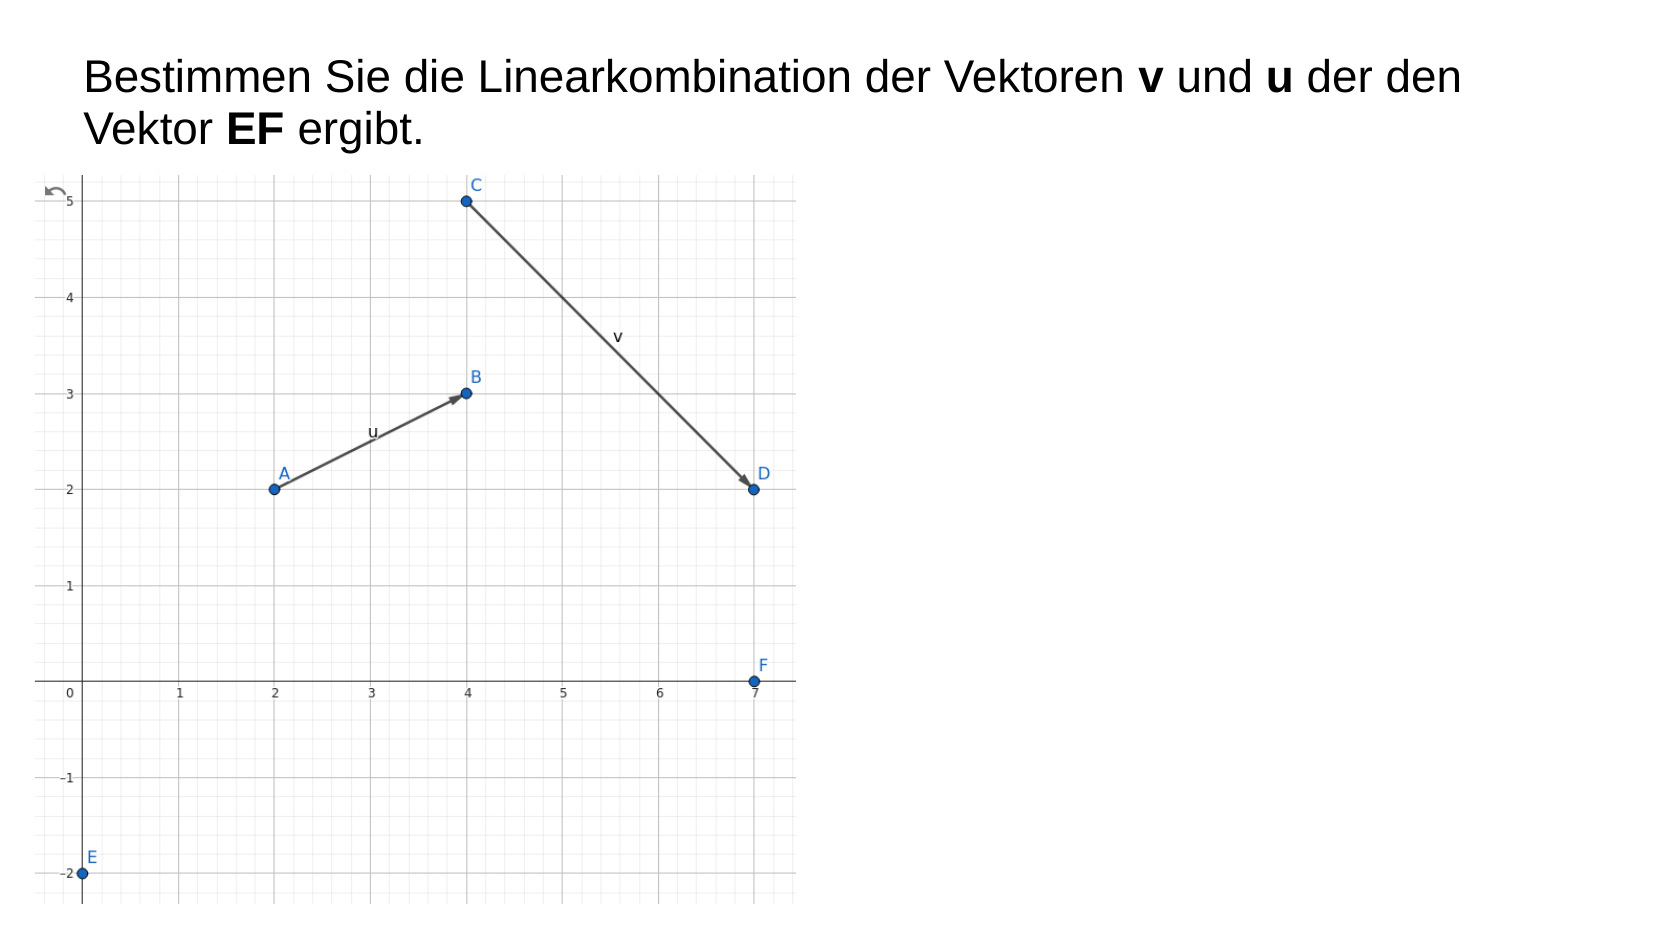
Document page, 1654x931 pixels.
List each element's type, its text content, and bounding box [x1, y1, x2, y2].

text_box Bestimmen Sie die Linearkombination der Vektoren v und u der den Vektor EF ergibt. [68, 43, 1601, 162]
picture [34, 175, 796, 904]
